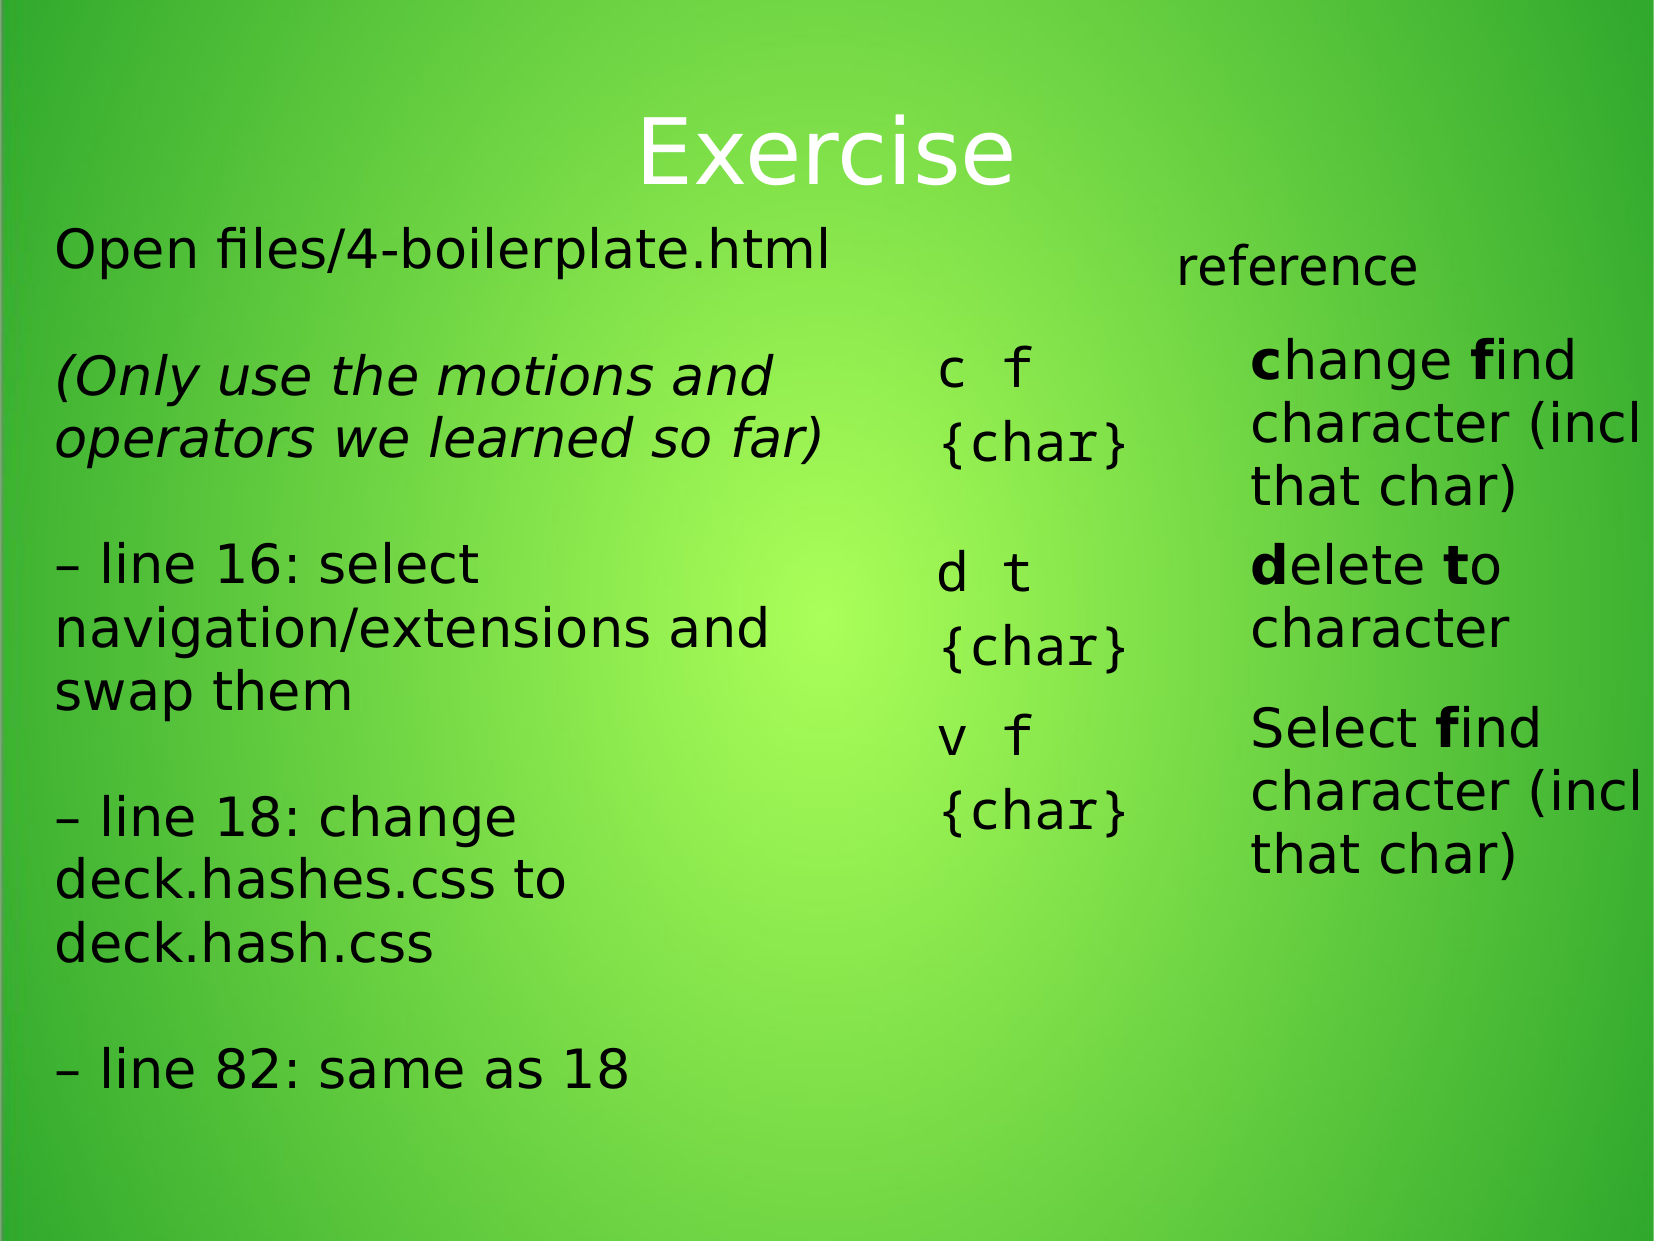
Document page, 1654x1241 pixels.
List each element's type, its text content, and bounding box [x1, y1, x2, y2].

table_cell delete to character [1236, 526, 1654, 690]
table_header reference [922, 220, 1654, 322]
table_cell d t {char} [922, 526, 1236, 690]
text_box Open files/4-boilerplate.html (Only use the motions and operators we learned so far) – line 16: select navigation/extensions and swap them – line 18: change deck.hashes.css to deck.hash.css – line 82: same as 18 [40, 211, 875, 1109]
picture [0, 0, 1654, 1241]
table_cell c f {char} [922, 322, 1236, 526]
table_cell change find character (incl that char) [1236, 322, 1654, 526]
title Exercise [82, 49, 1571, 257]
table_cell v f {char} [922, 690, 1236, 894]
table_cell Select find character (incl that char) [1236, 690, 1654, 894]
